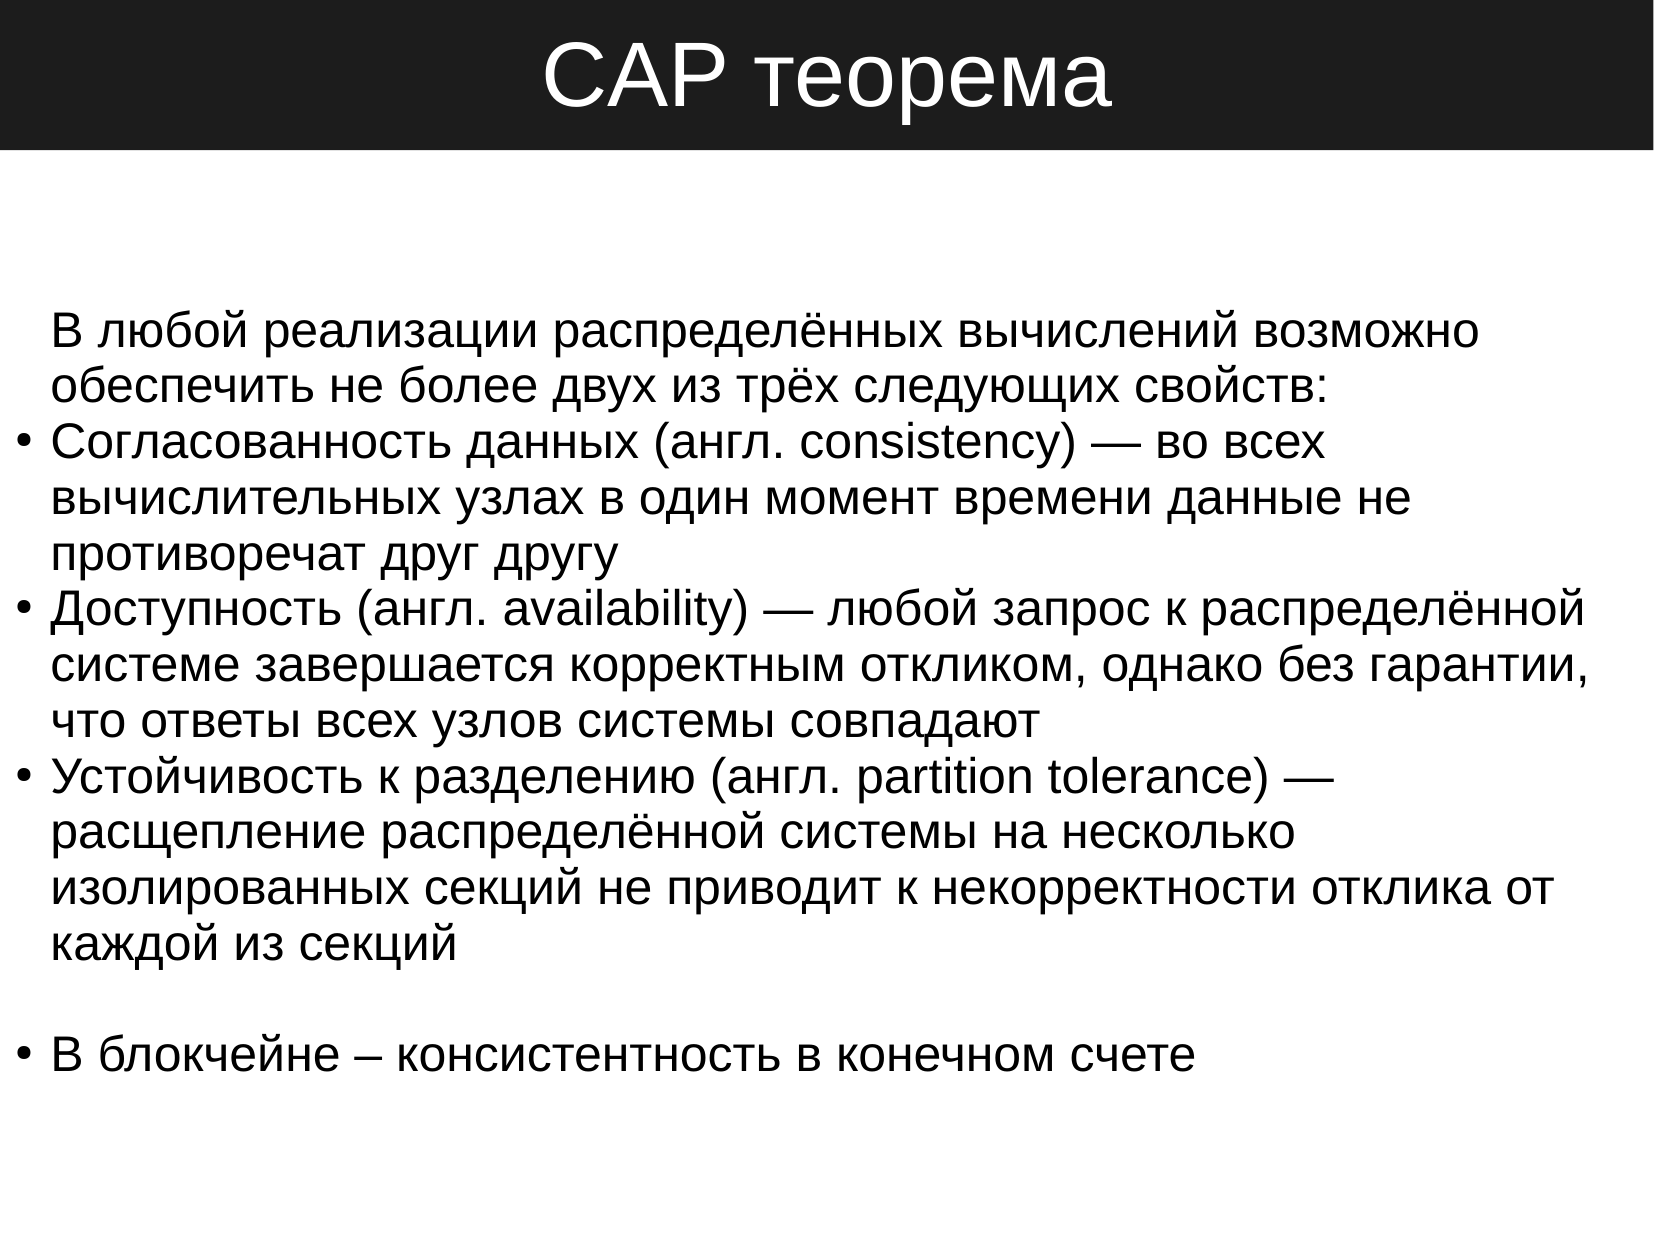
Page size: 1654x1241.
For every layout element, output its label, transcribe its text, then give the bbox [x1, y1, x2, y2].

subtitle В любой реализации распределённых вычислений возможно обеспечить не более двух из трёх следующих свойств: Согласованность данных (англ. consistency) — во всех вычислительных узлах в один момент времени данные не противоречат друг другу Доступность (англ. availability) — любой запрос к распределённой системе завершается корректным откликом, однако без гарантии, что ответы всех узлов системы совпадают Устойчивость к разделению (англ. partition tolerance) — расщепление распределённой системы на несколько изолированных секций не приводит к некорректности отклика от каждой из секций В блокчейне – консистентность в конечном счете [15, 148, 1606, 1236]
title CAP теорема [0, 0, 1654, 151]
